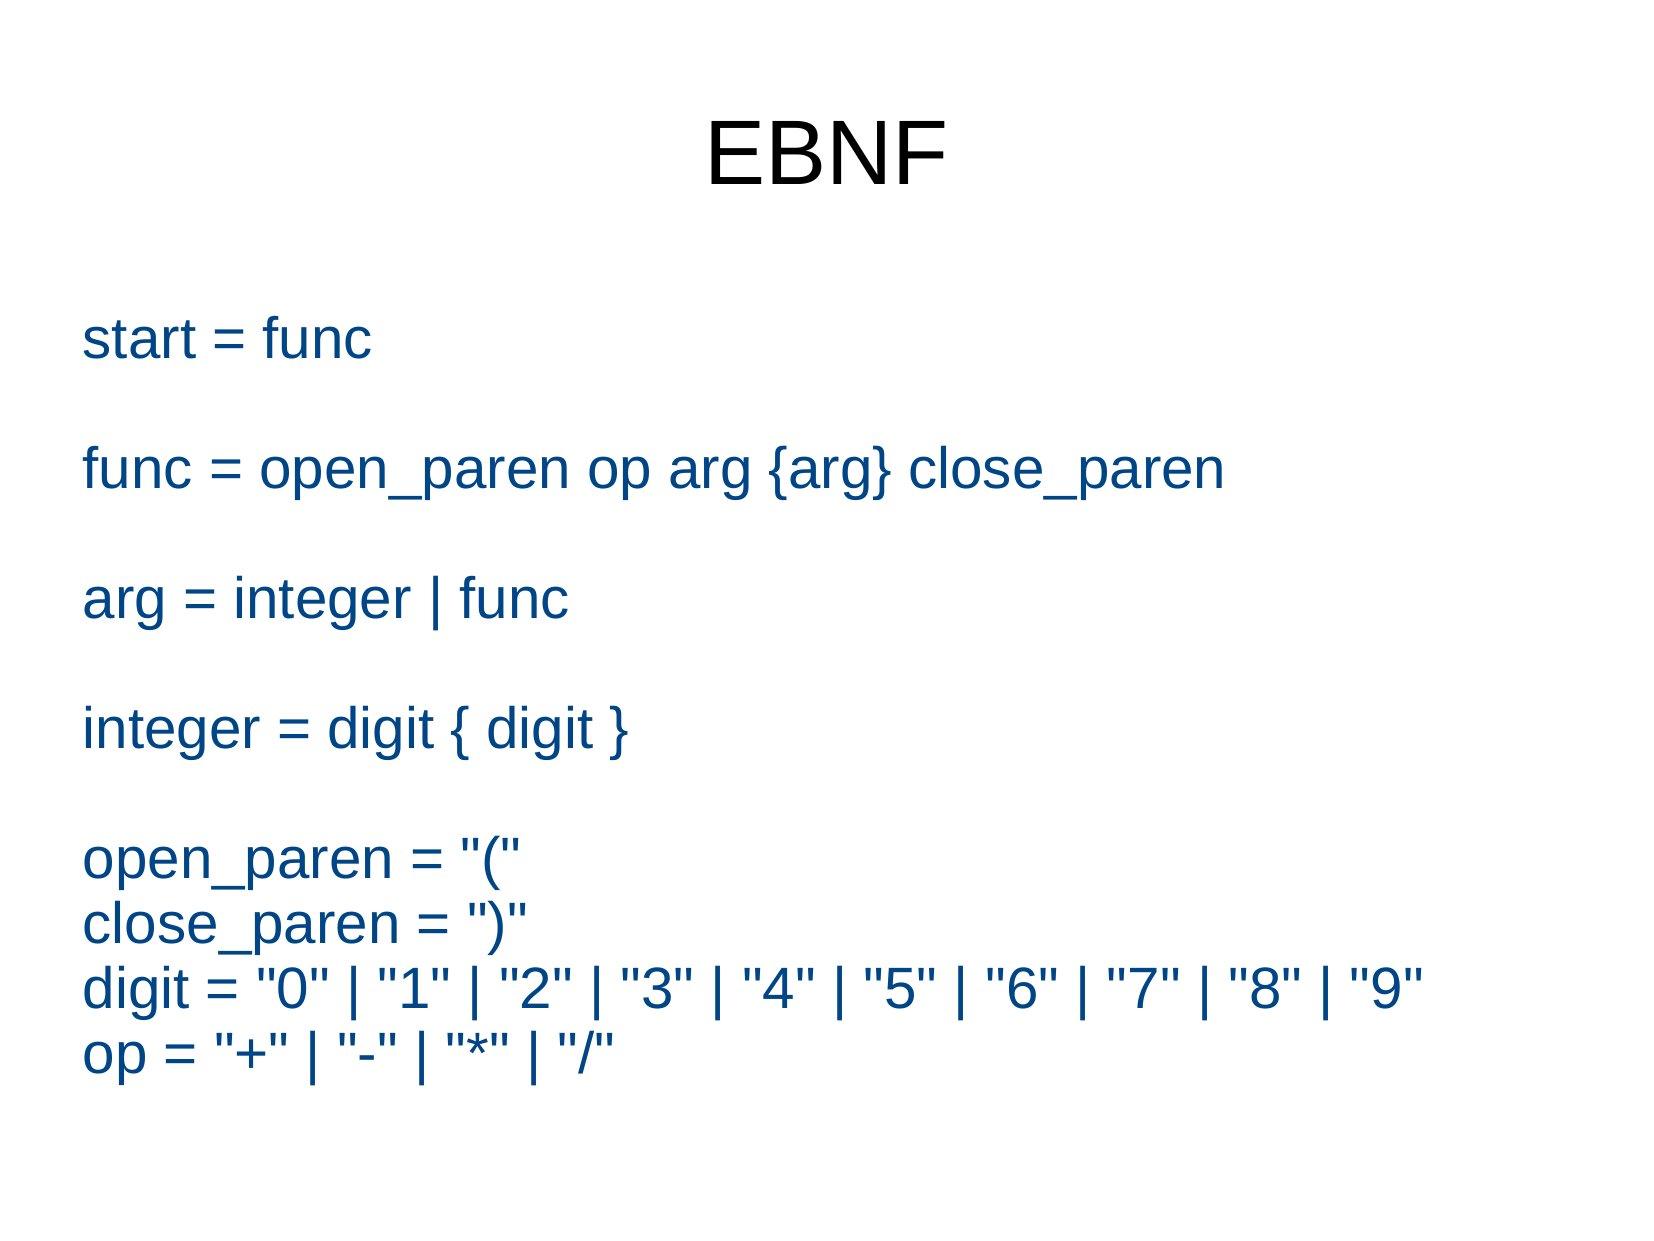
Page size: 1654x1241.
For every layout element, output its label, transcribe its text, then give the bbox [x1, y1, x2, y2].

subtitle start = func func = open_paren op arg {arg} close_paren arg = integer | func integer = digit { digit } open_paren = "(" close_paren = ")" digit = "0" | "1" | "2" | "3" | "4" | "5" | "6" | "7" | "8" | "9" op = "+" | "-" | "*" | "/" [82, 305, 1538, 1086]
title EBNF [82, 49, 1571, 257]
